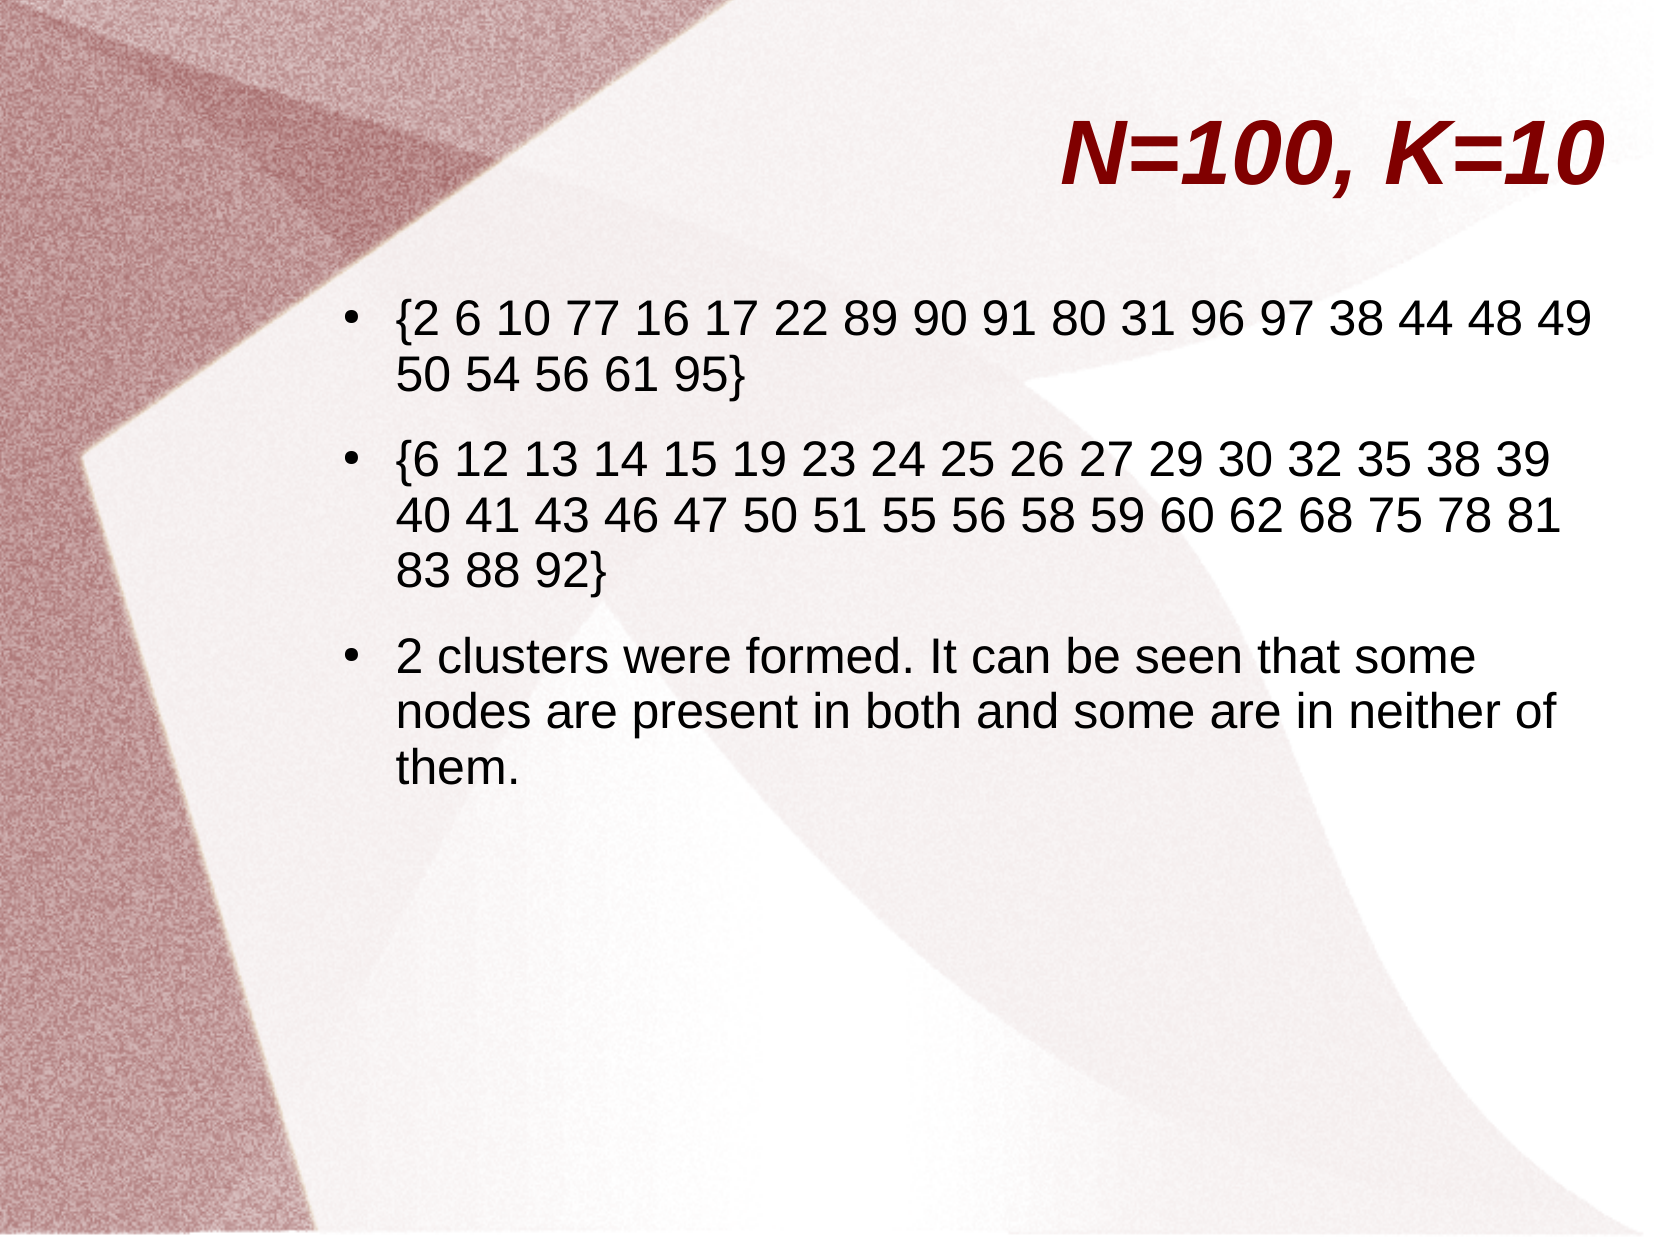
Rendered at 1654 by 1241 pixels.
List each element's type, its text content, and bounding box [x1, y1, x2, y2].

picture [0, 0, 1654, 1241]
title N=100, K=10 [596, 49, 1607, 257]
list {2 6 10 77 16 17 22 89 90 91 80 31 96 97 38 44 48 49 50 54 56 61 95} {6 12 13 14 15 19 23 24 25 26 27 29 30 32 35 38 39 40 41 43 46 47 50 51 55 56 58 59 60 62 68 75 78 81 83 88 92} 2 clusters were formed. It can be seen that some nodes are present in both and some are in neither of them. [324, 290, 1601, 1010]
